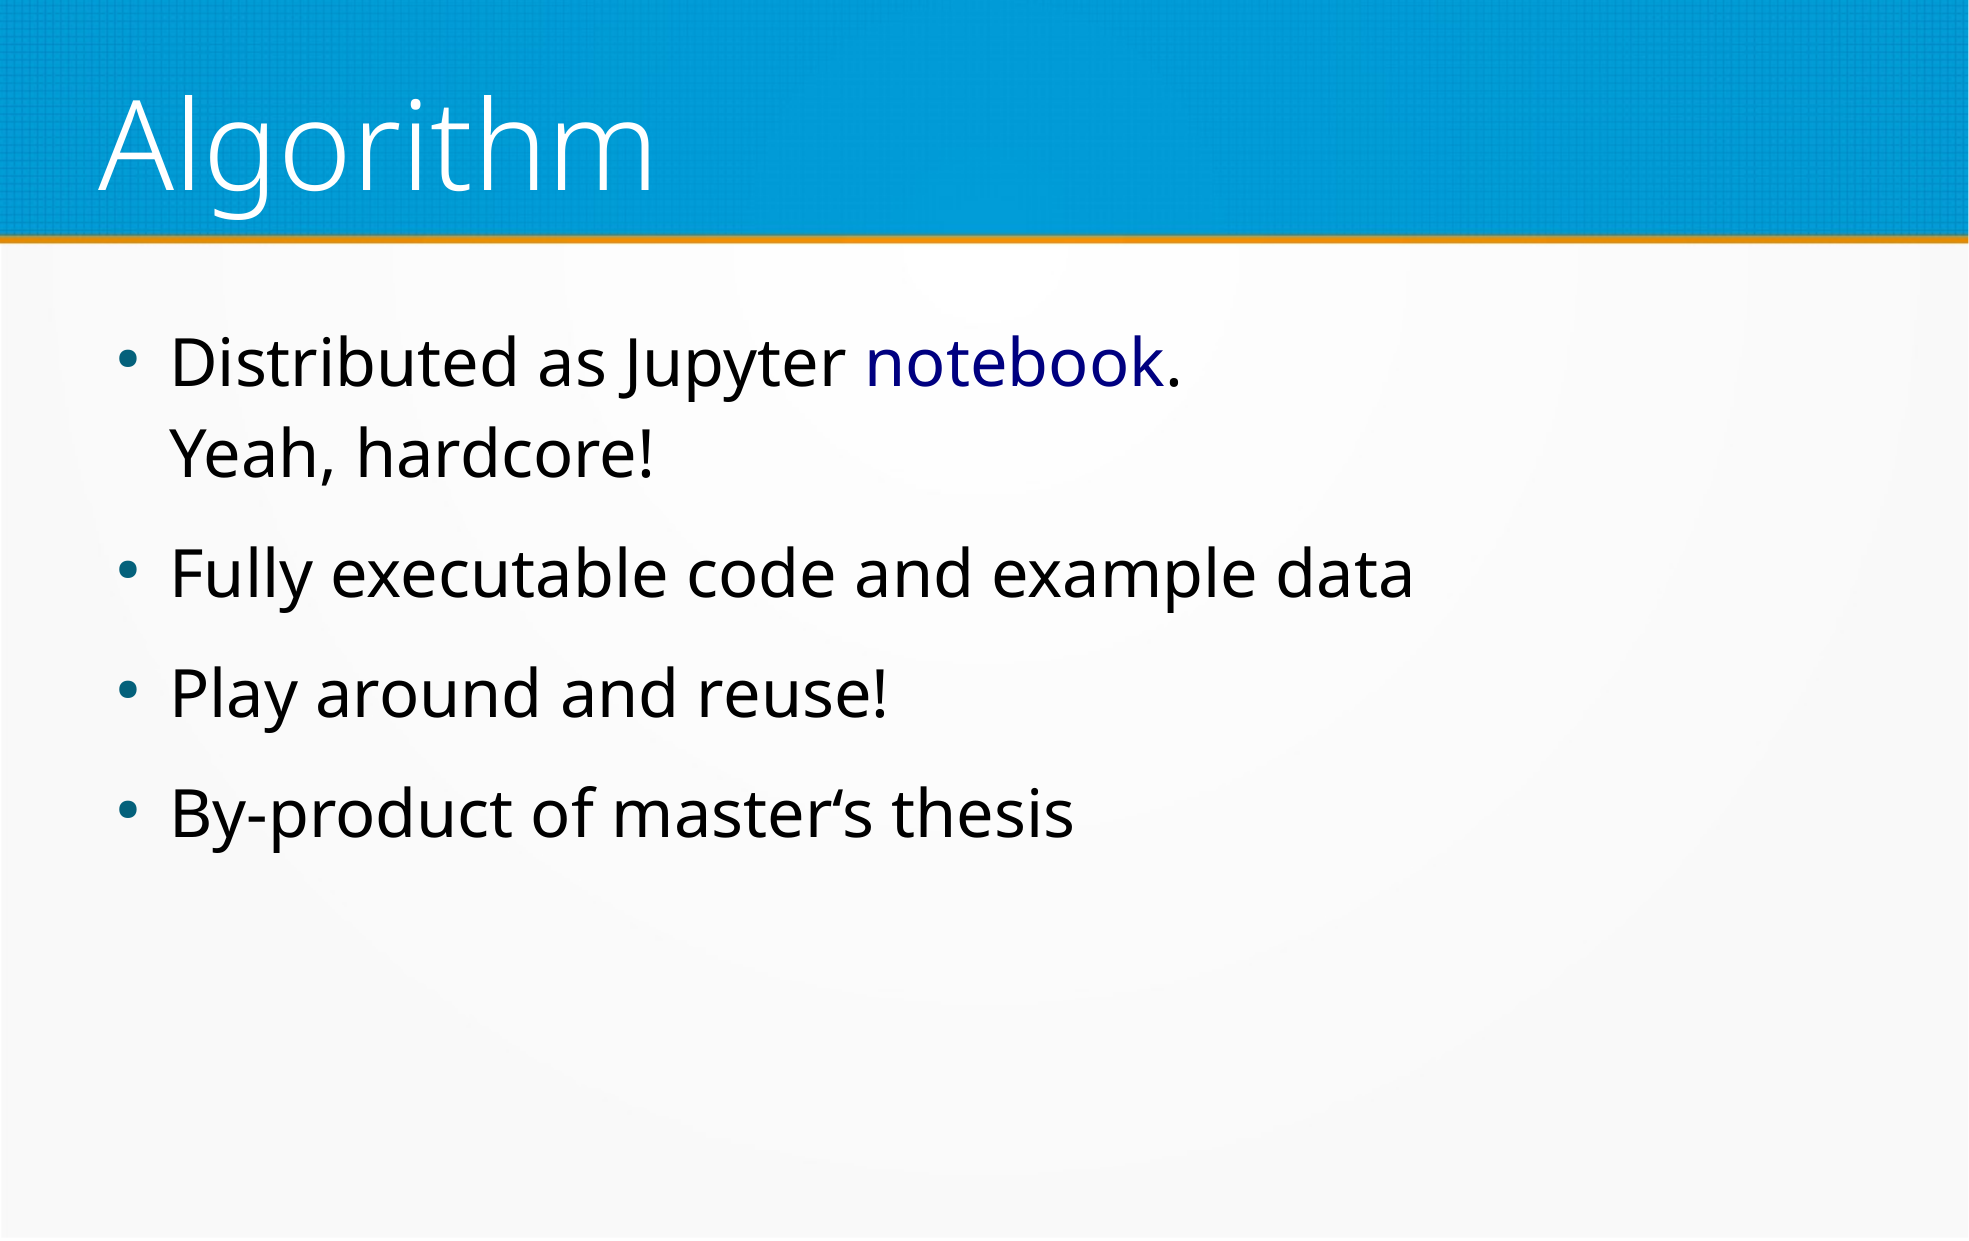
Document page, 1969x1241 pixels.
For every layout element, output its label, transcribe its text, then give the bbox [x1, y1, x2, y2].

picture [0, 233, 1969, 1241]
list Distributed as Jupyter notebook. Yeah, hardcore! Fully executable code and example data Play around and reuse! By-product of master‘s thesis [98, 315, 1861, 1081]
title Algorithm [98, 19, 1870, 227]
